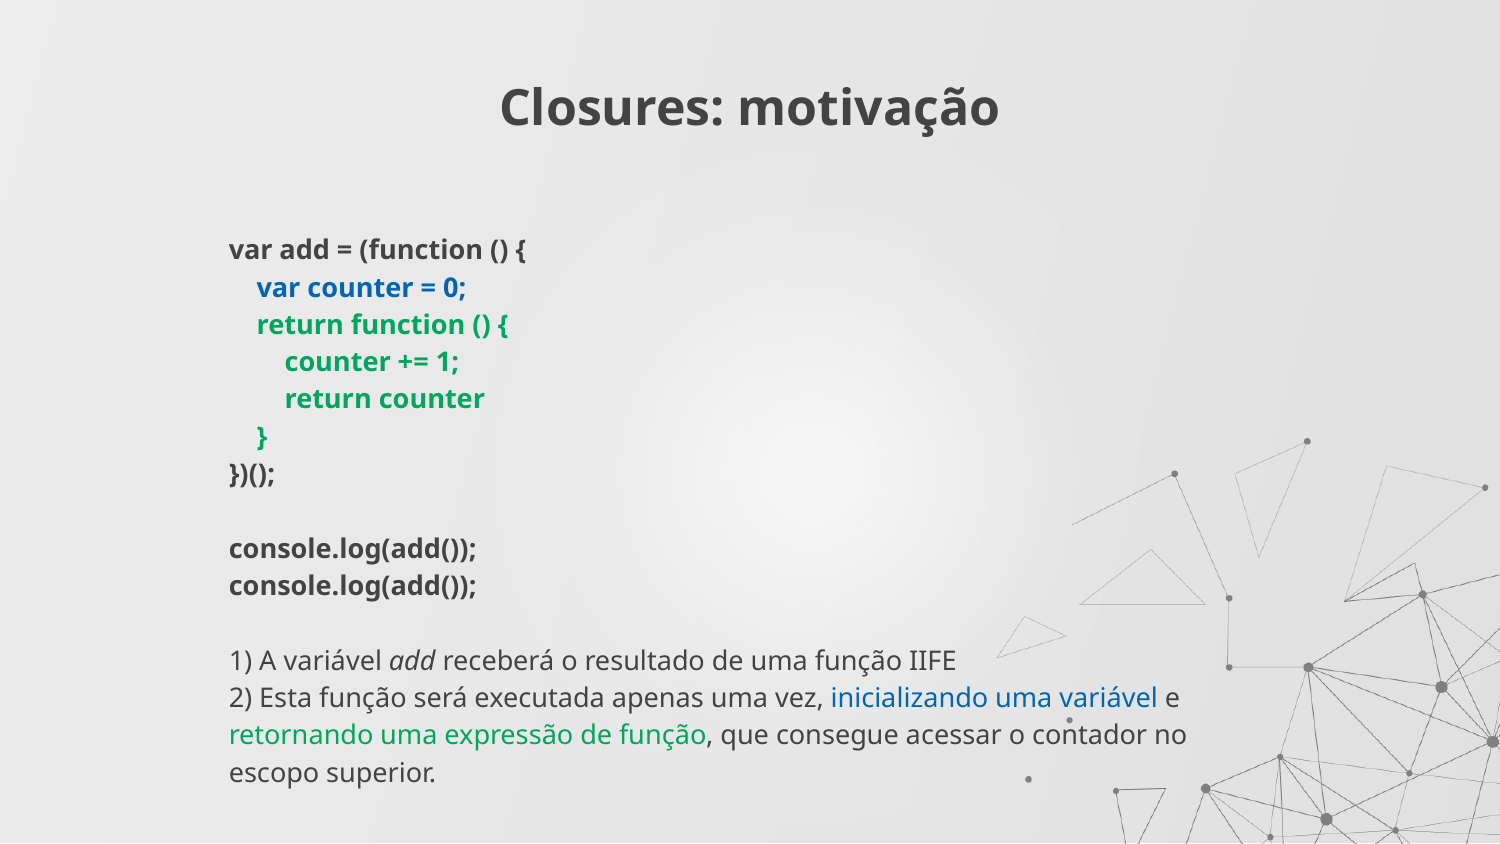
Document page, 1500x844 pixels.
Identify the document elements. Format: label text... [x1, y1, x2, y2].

title Closures: motivação [60, 60, 1441, 216]
list var add = (function () { var counter = 0; return function () { counter += 1; return counter } })(); console.log(add()); console.log(add()); 1) A variável add receberá o resultado de uma função IIFE 2) Esta função será executada apenas uma vez, inicializando uma variável e retornando uma expressão de função, que consegue acessar o contador no escopo superior. [142, 216, 1278, 455]
picture [0, 0, 1500, 844]
